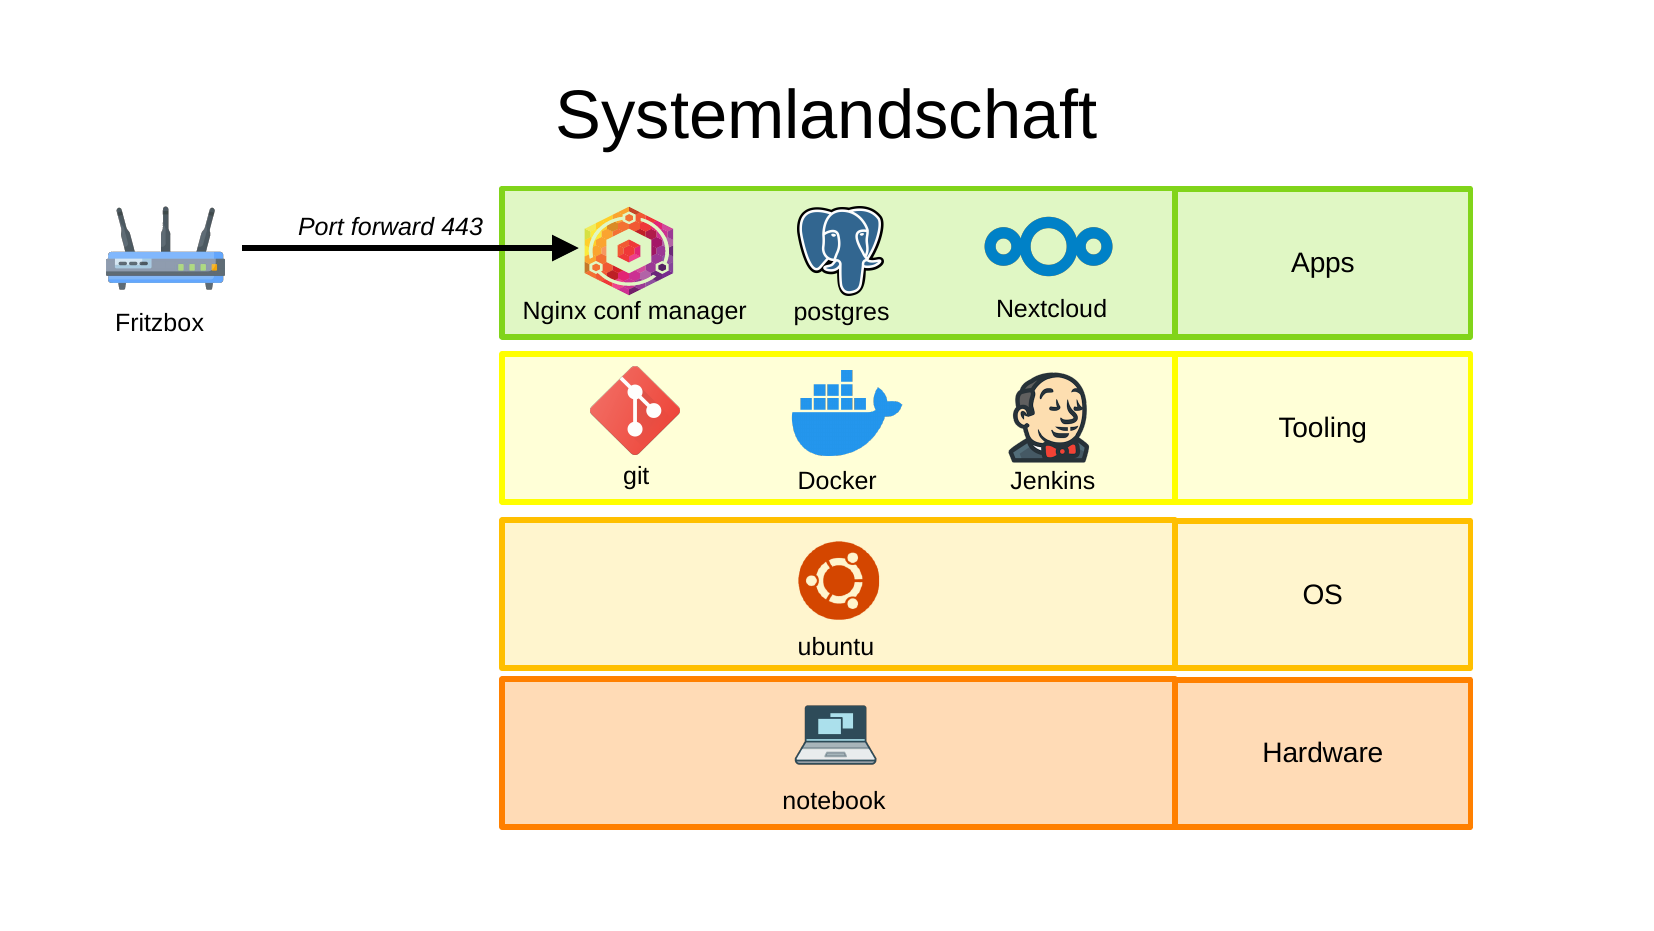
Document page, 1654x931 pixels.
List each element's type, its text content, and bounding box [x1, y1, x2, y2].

text_box Jenkins [995, 459, 1110, 503]
title Systemlandschaft [82, 37, 1571, 193]
picture [590, 366, 680, 455]
text_box [501, 353, 1176, 502]
picture [798, 541, 880, 621]
text_box [501, 679, 1176, 828]
picture [791, 370, 910, 456]
text_box Port forward 443 [283, 205, 520, 249]
text_box postgres [778, 290, 905, 334]
text_box Hardware [1176, 679, 1471, 828]
text_box Fritzbox [100, 301, 219, 344]
picture [791, 690, 880, 779]
text_box Tooling [1176, 354, 1471, 502]
picture [797, 206, 884, 290]
picture [106, 188, 225, 308]
text_box Docker [782, 459, 892, 503]
text_box Apps [1175, 193, 1471, 337]
picture [1006, 368, 1091, 459]
text_box notebook [767, 779, 901, 823]
text_box [501, 193, 1175, 337]
text_box git [608, 454, 665, 502]
picture [584, 206, 674, 289]
text_box OS [1176, 520, 1471, 669]
text_box Nginx conf manager [507, 289, 762, 333]
text_box [501, 520, 1176, 669]
text_box Nextcloud [981, 287, 1123, 331]
text_box ubuntu [782, 625, 890, 669]
picture [974, 206, 1123, 283]
